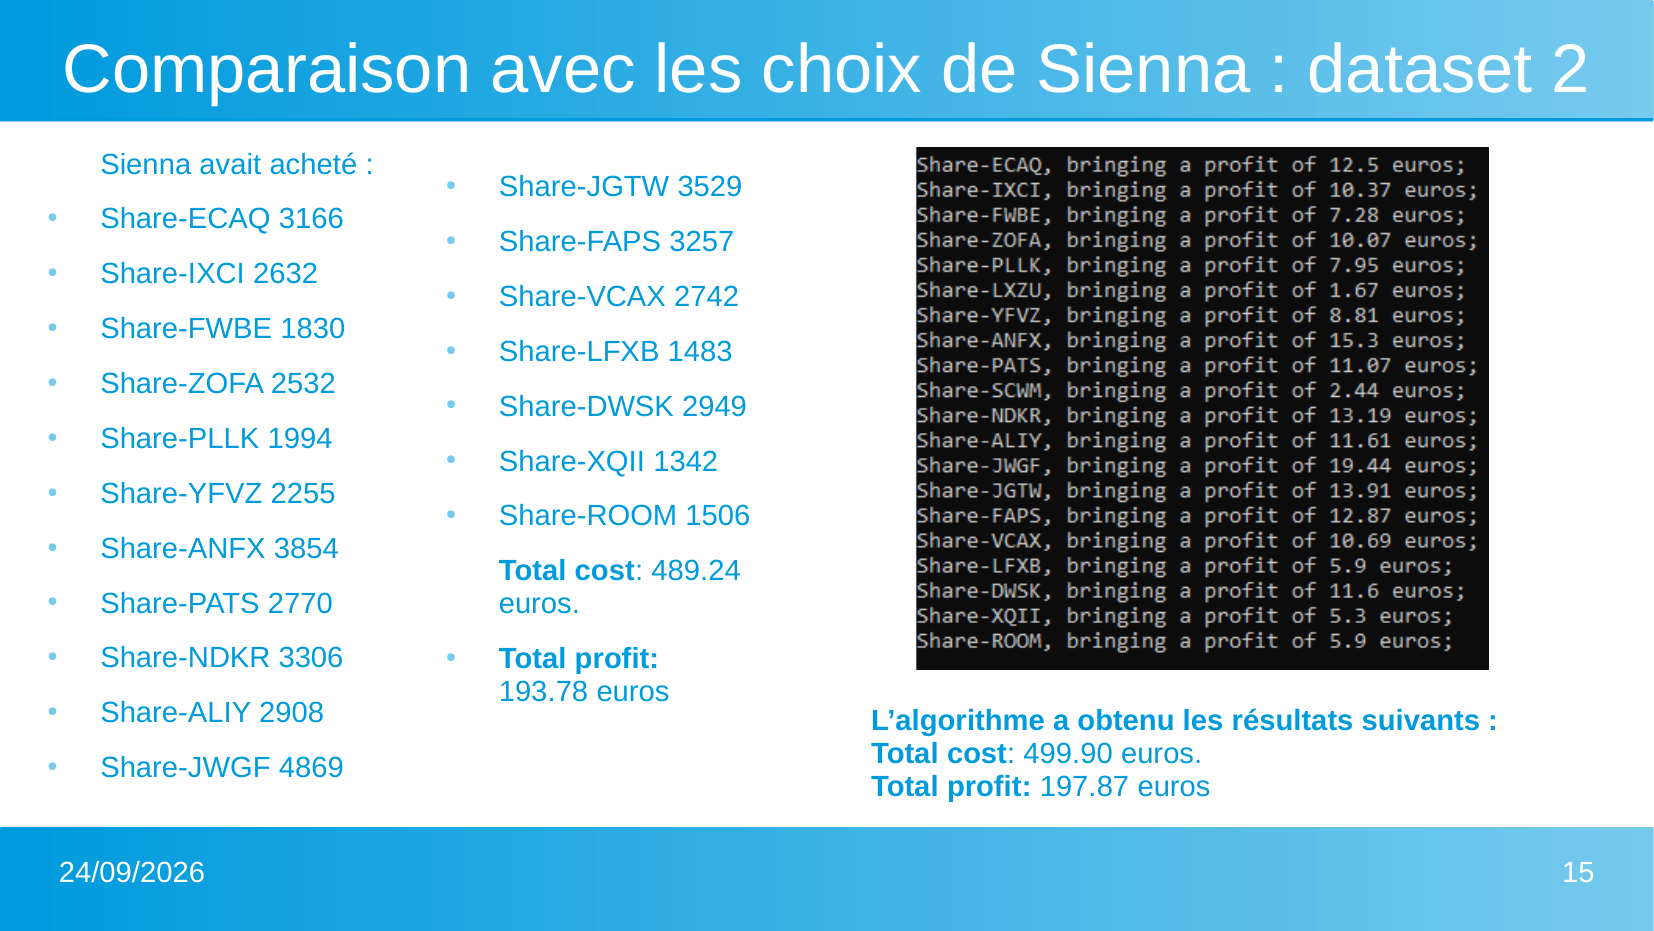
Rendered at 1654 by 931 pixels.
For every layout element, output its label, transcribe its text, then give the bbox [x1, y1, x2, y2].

title Comparaison avec les choix de Sienna : dataset 2 [59, 29, 1595, 108]
picture [915, 147, 1489, 670]
text_box L’algorithme a obtenu les résultats suivants : Total cost: 499.90 euros. Total profit: 197.87 euros [856, 696, 1654, 931]
list Sienna avait acheté : Share-ECAQ 3166 Share-IXCI 2632 Share-FWBE 1830 Share-ZOFA 2532 Share-PLLK 1994 Share-YFVZ 2255 Share-ANFX 3854 Share-PATS 2770 Share-NDKR 3306 Share-ALIY 2908 Share-JWGF 4869 [29, 147, 680, 739]
text_box Share-JGTW 3529 Share-FAPS 3257 Share-VCAX 2742 Share-LFXB 1483 Share-DWSK 2949 Share-XQII 1342 Share-ROOM 1506 Total cost: 489.24 euros. Total profit: 193.78 euros [413, 107, 768, 715]
